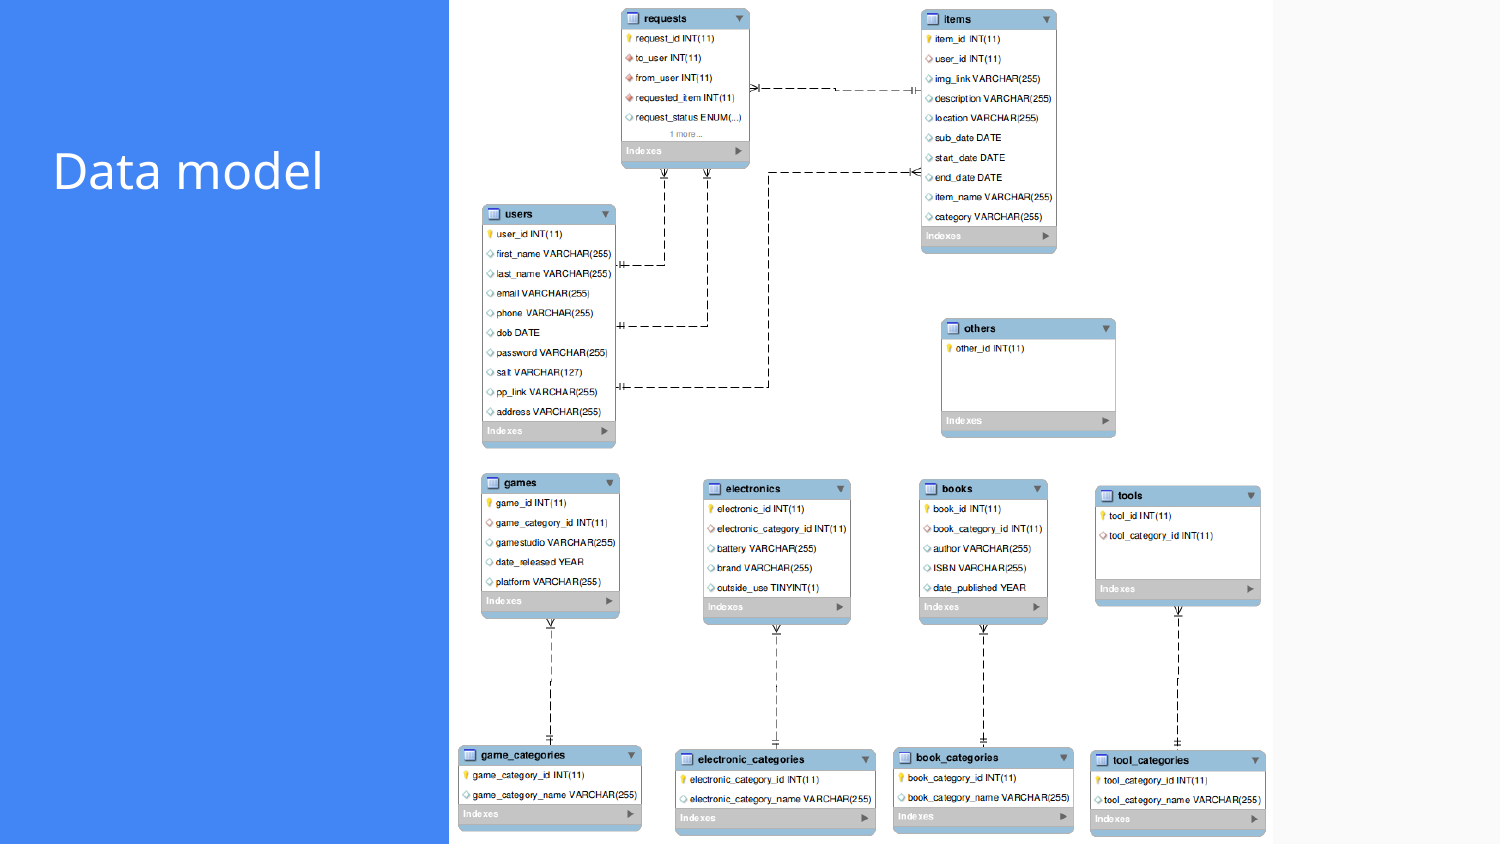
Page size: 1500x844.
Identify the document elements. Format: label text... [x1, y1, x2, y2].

picture [449, 0, 1273, 844]
title Data model [37, 58, 449, 216]
